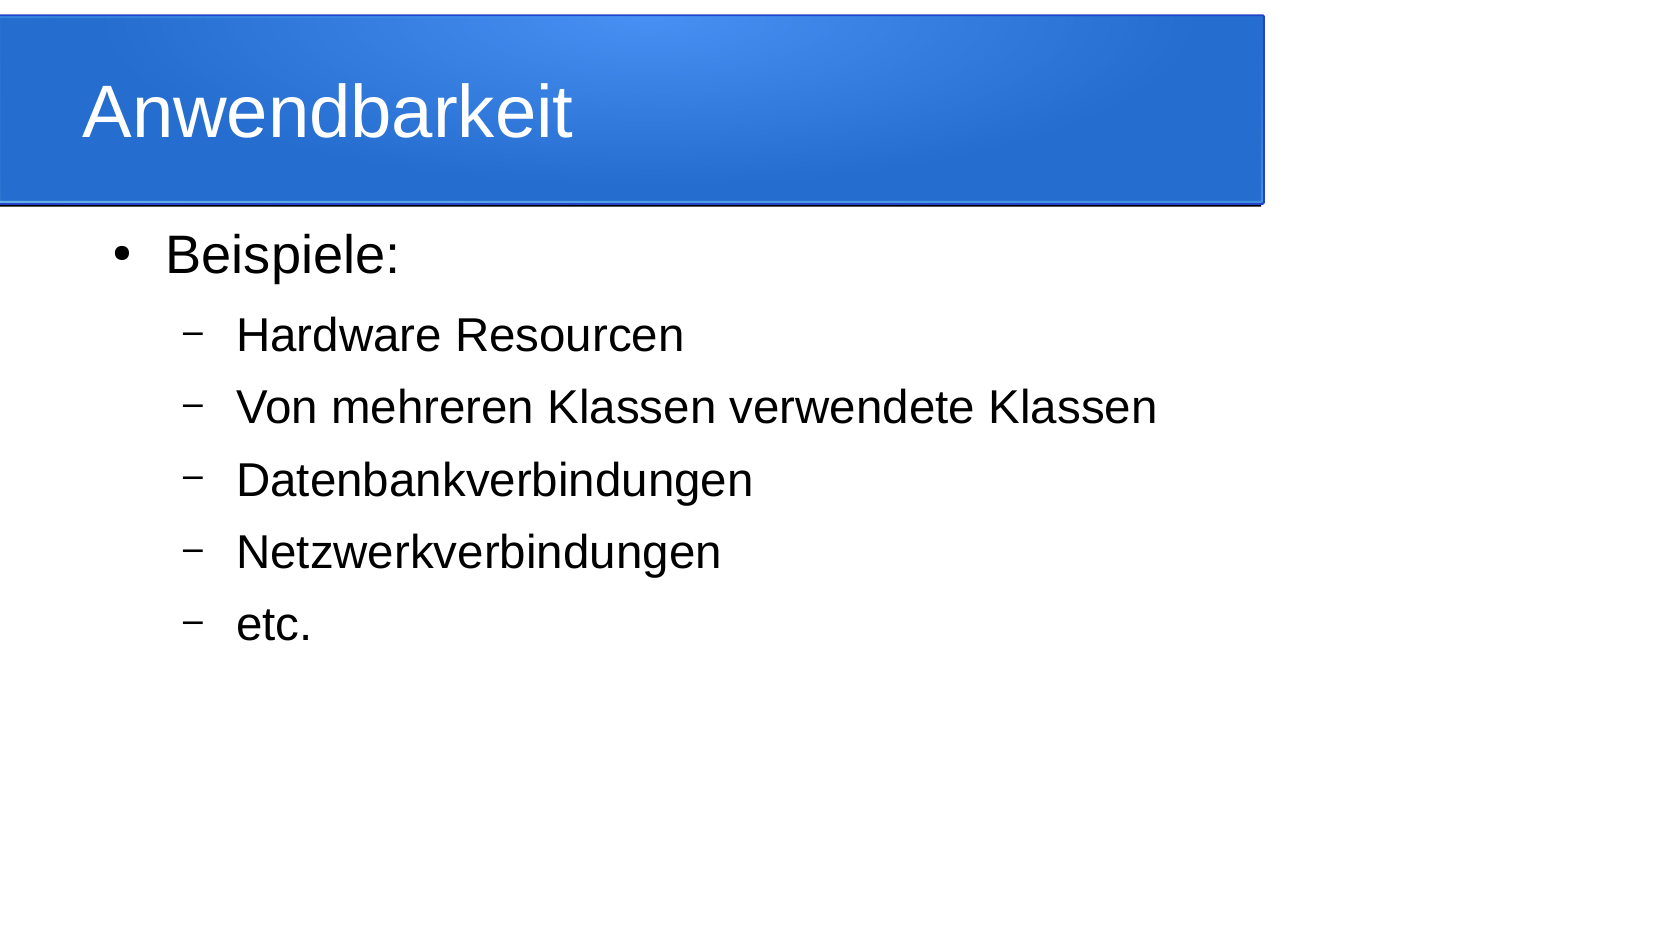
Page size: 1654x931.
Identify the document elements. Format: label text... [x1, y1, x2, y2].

list Beispiele: Hardware Resourcen Von mehreren Klassen verwendete Klassen Datenbankverbindungen Netzwerkverbindungen etc. [94, 224, 1583, 764]
title Anwendbarkeit [82, 35, 1235, 189]
